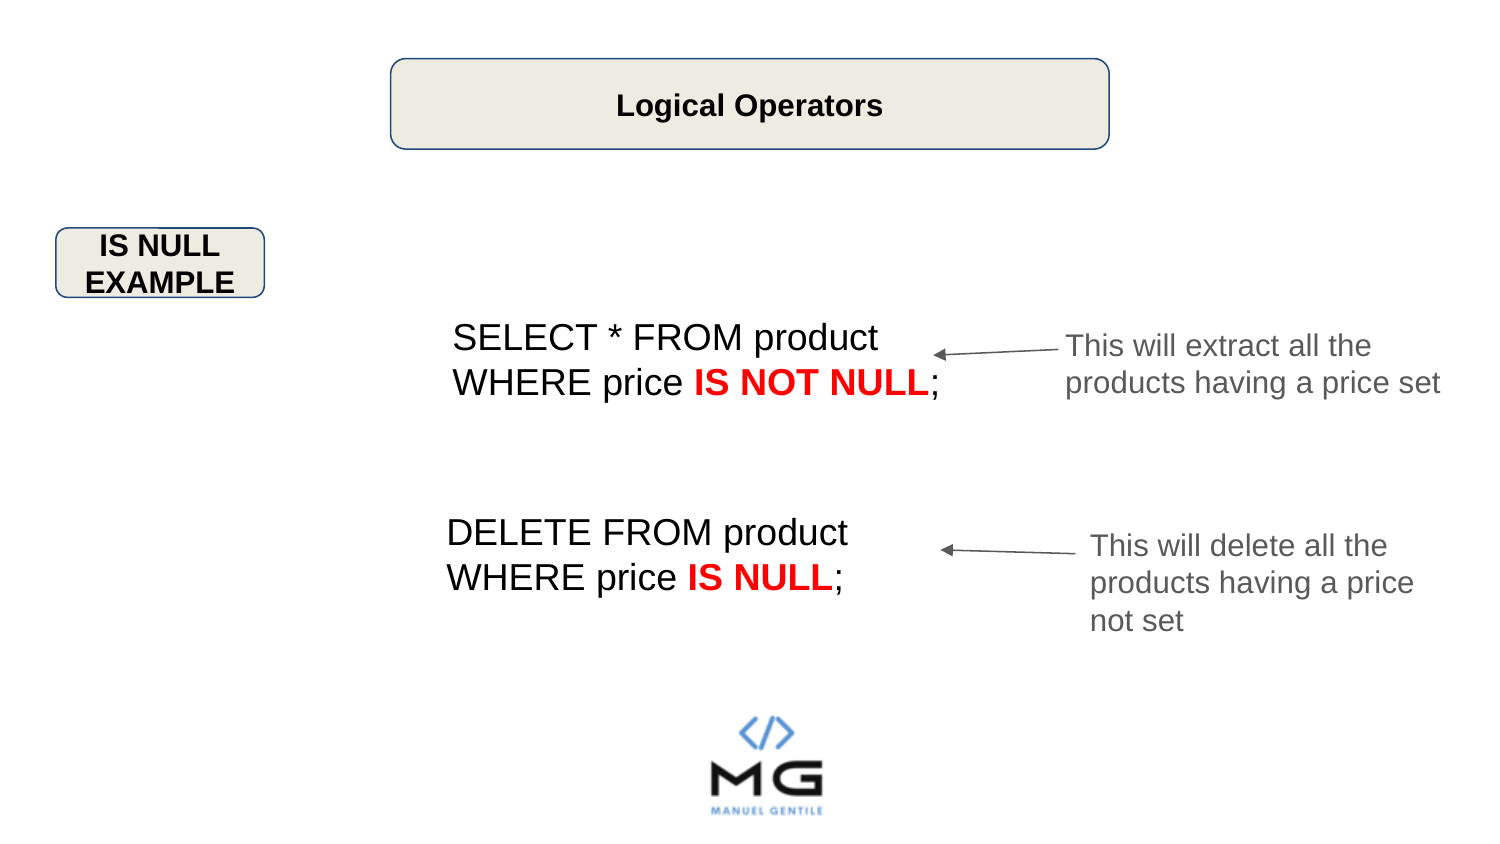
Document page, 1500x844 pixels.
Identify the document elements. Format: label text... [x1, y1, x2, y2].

text_box IS NULL EXAMPLE [55, 227, 265, 298]
text_box SELECT * FROM product WHERE price IS NOT NULL; [437, 297, 959, 367]
text_box DELETE FROM product WHERE price IS NULL; [431, 492, 965, 562]
picture [688, 687, 846, 844]
text_box This will extract all the products having a price set [1050, 309, 1467, 431]
text_box Logical Operators [390, 58, 1110, 150]
text_box This will delete all the products having a price not set [1074, 509, 1447, 675]
